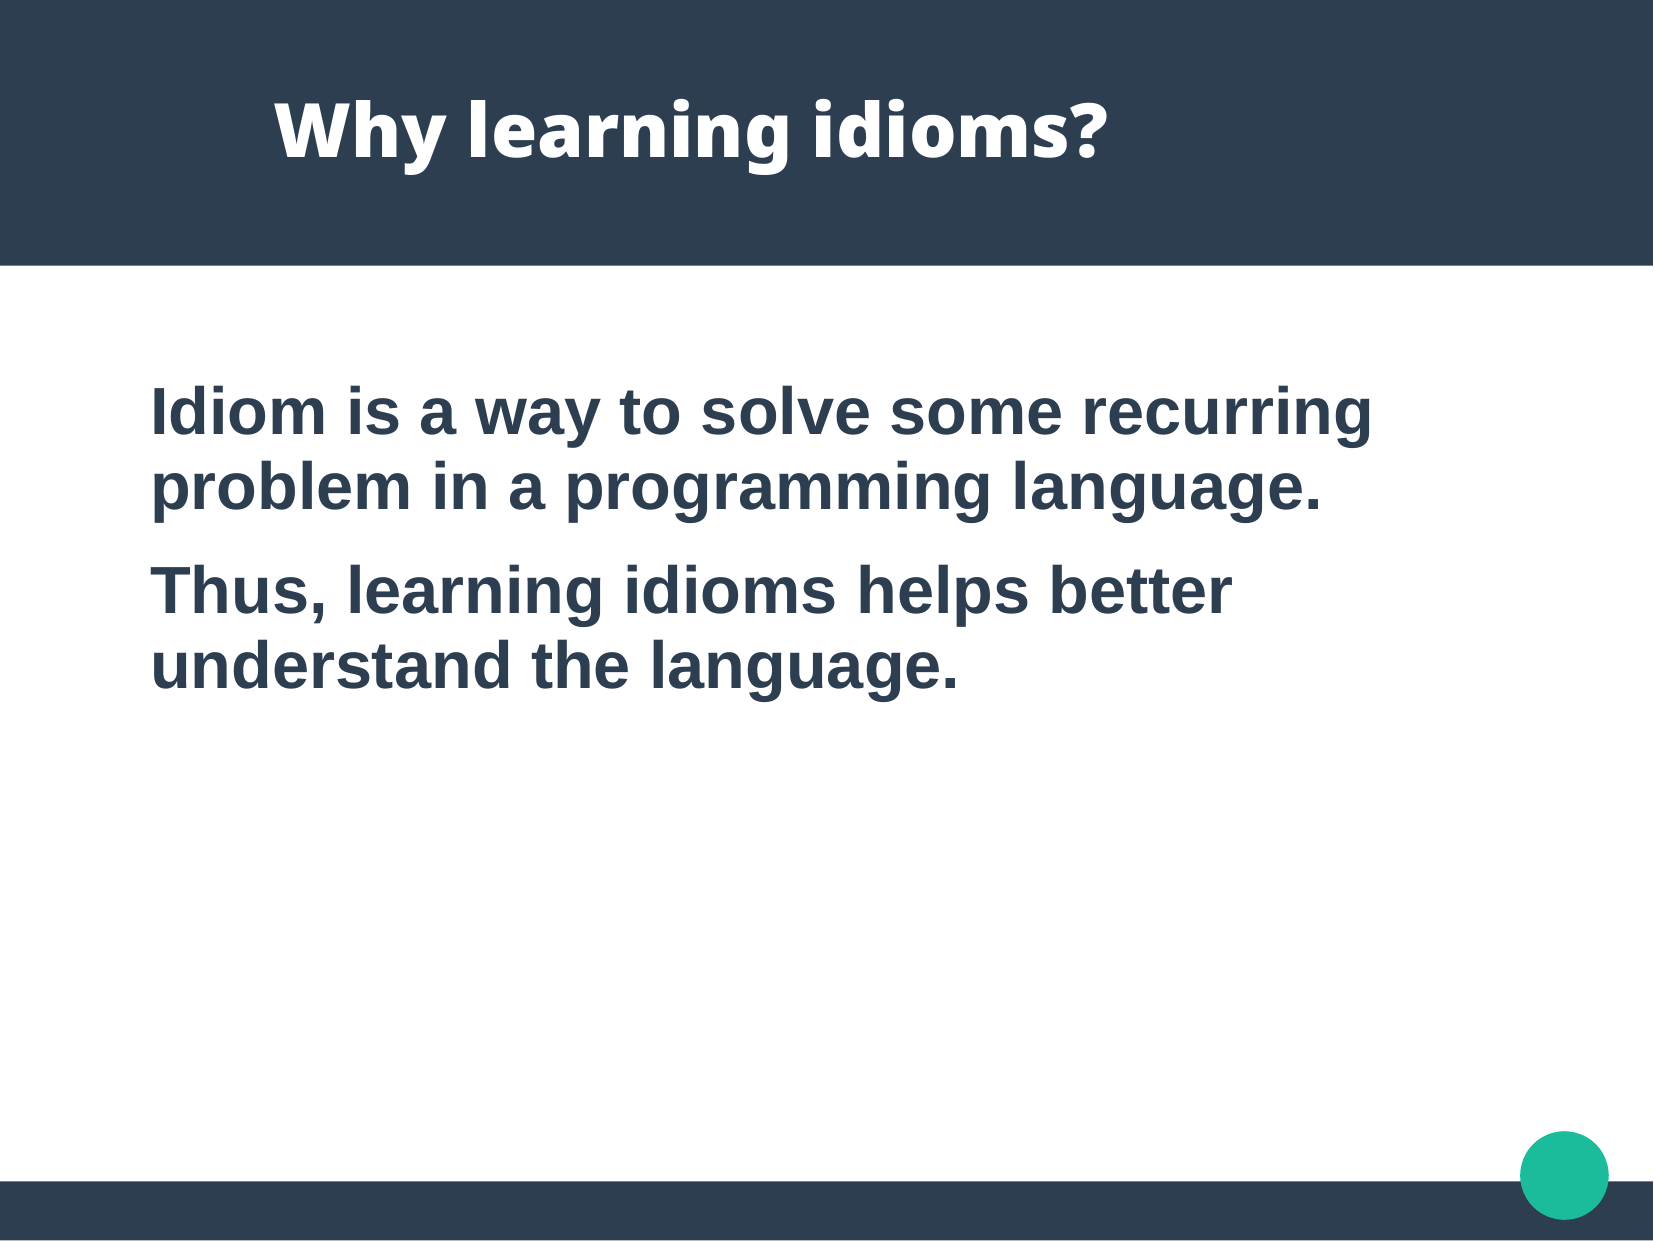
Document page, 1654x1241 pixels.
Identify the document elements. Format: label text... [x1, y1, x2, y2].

title Why learning idioms? [58, 49, 1594, 207]
list Idiom is a way to solve some recurring problem in a programming language. Thus, learning idioms helps better understand the language. [150, 270, 1541, 962]
